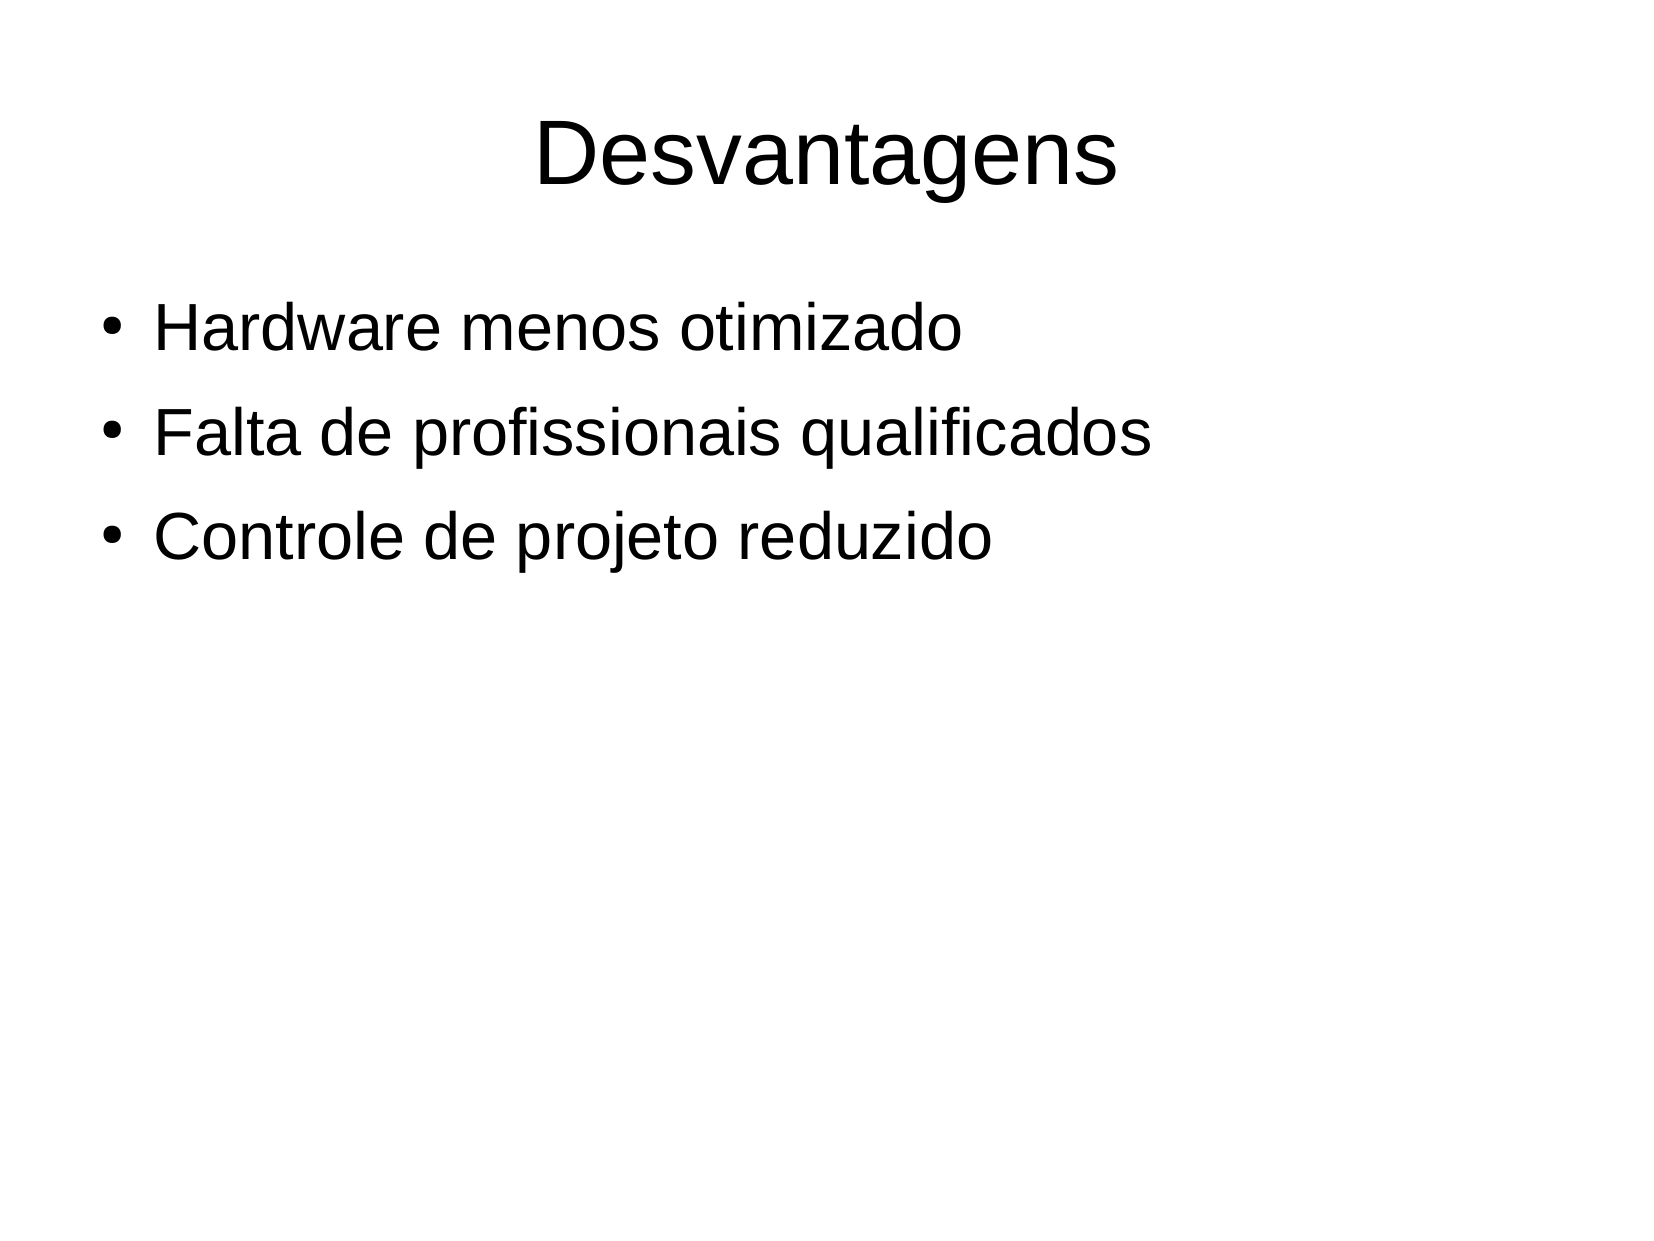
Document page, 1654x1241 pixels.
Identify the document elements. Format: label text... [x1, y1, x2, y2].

title Desvantagens [82, 49, 1571, 257]
list Hardware menos otimizado Falta de profissionais qualificados Controle de projeto reduzido [82, 290, 1571, 1010]
